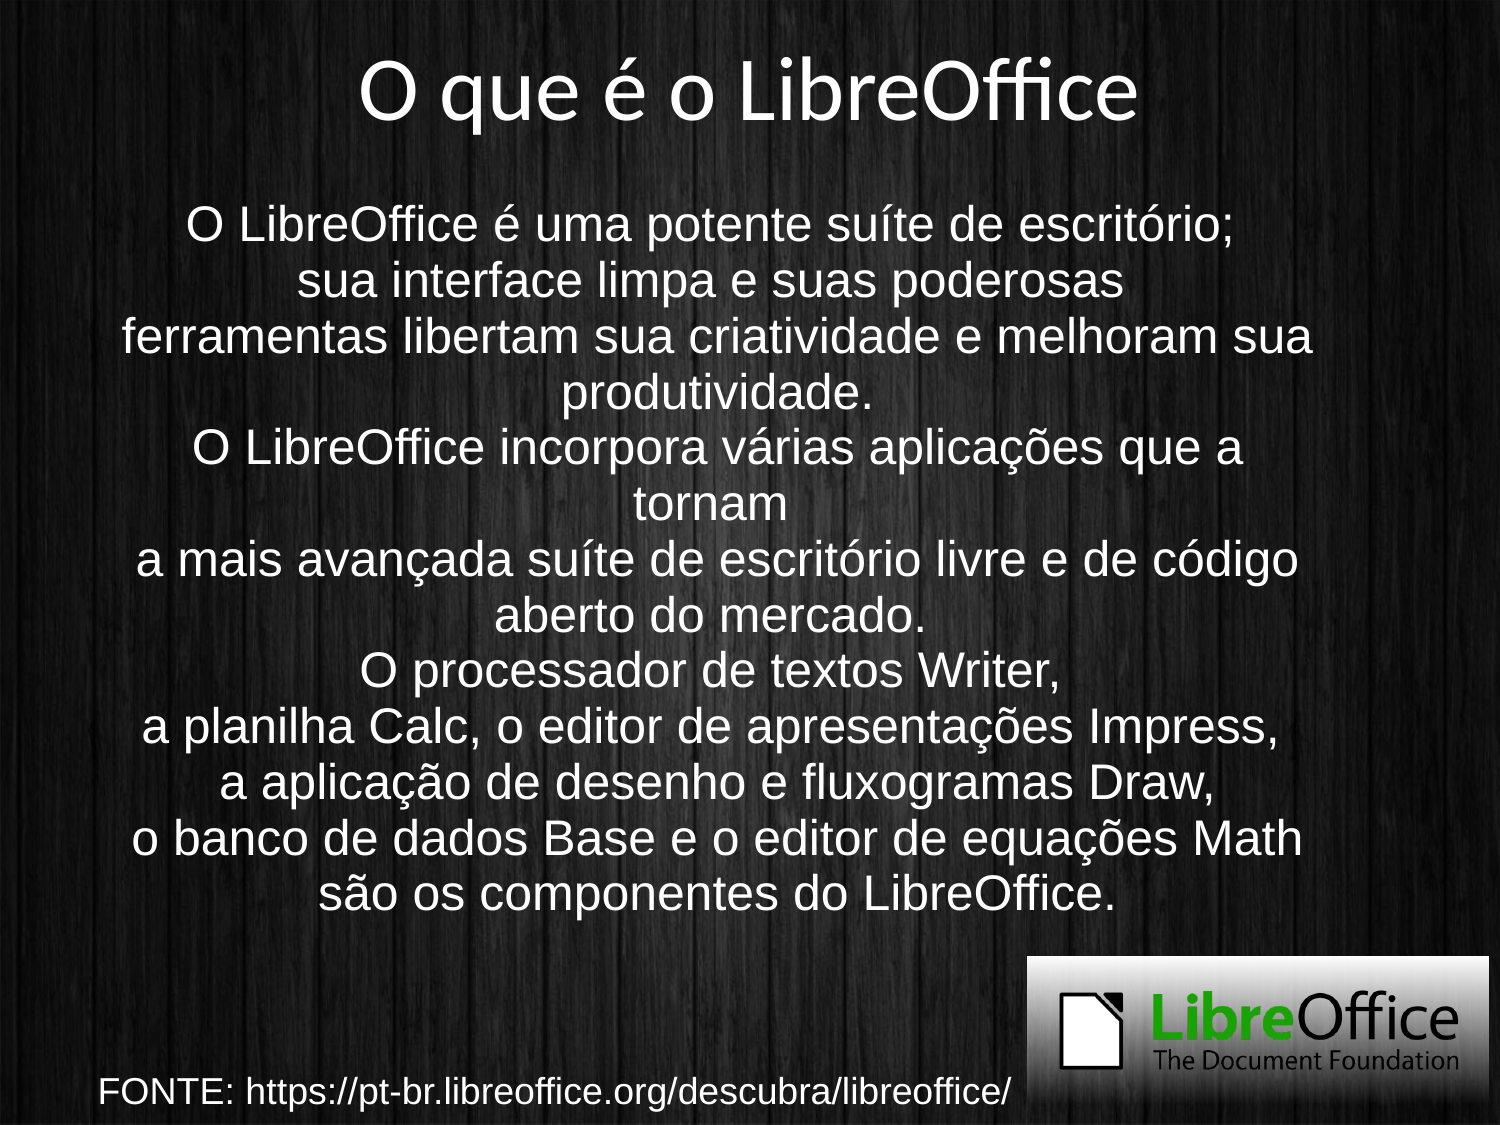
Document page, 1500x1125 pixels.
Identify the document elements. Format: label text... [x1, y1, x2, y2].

title O que é o LibreOffice [75, 45, 1425, 233]
text_box O LibreOffice é uma potente suíte de escritório; sua interface limpa e suas poderosas ferramentas libertam sua criatividade e melhoram sua produtividade. O LibreOffice incorpora várias aplicações que a tornam a mais avançada suíte de escritório livre e de código aberto do mercado. O processador de textos Writer, a planilha Calc, o editor de apresentações Impress, a aplicação de desenho e fluxogramas Draw, o banco de dados Base e o editor de equações Math são os componentes do LibreOffice. [102, 189, 1353, 929]
text_box FONTE: https://pt-br.libreoffice.org/descubra/libreoffice/ [82, 1062, 1028, 1120]
picture [0, 0, 1500, 1125]
